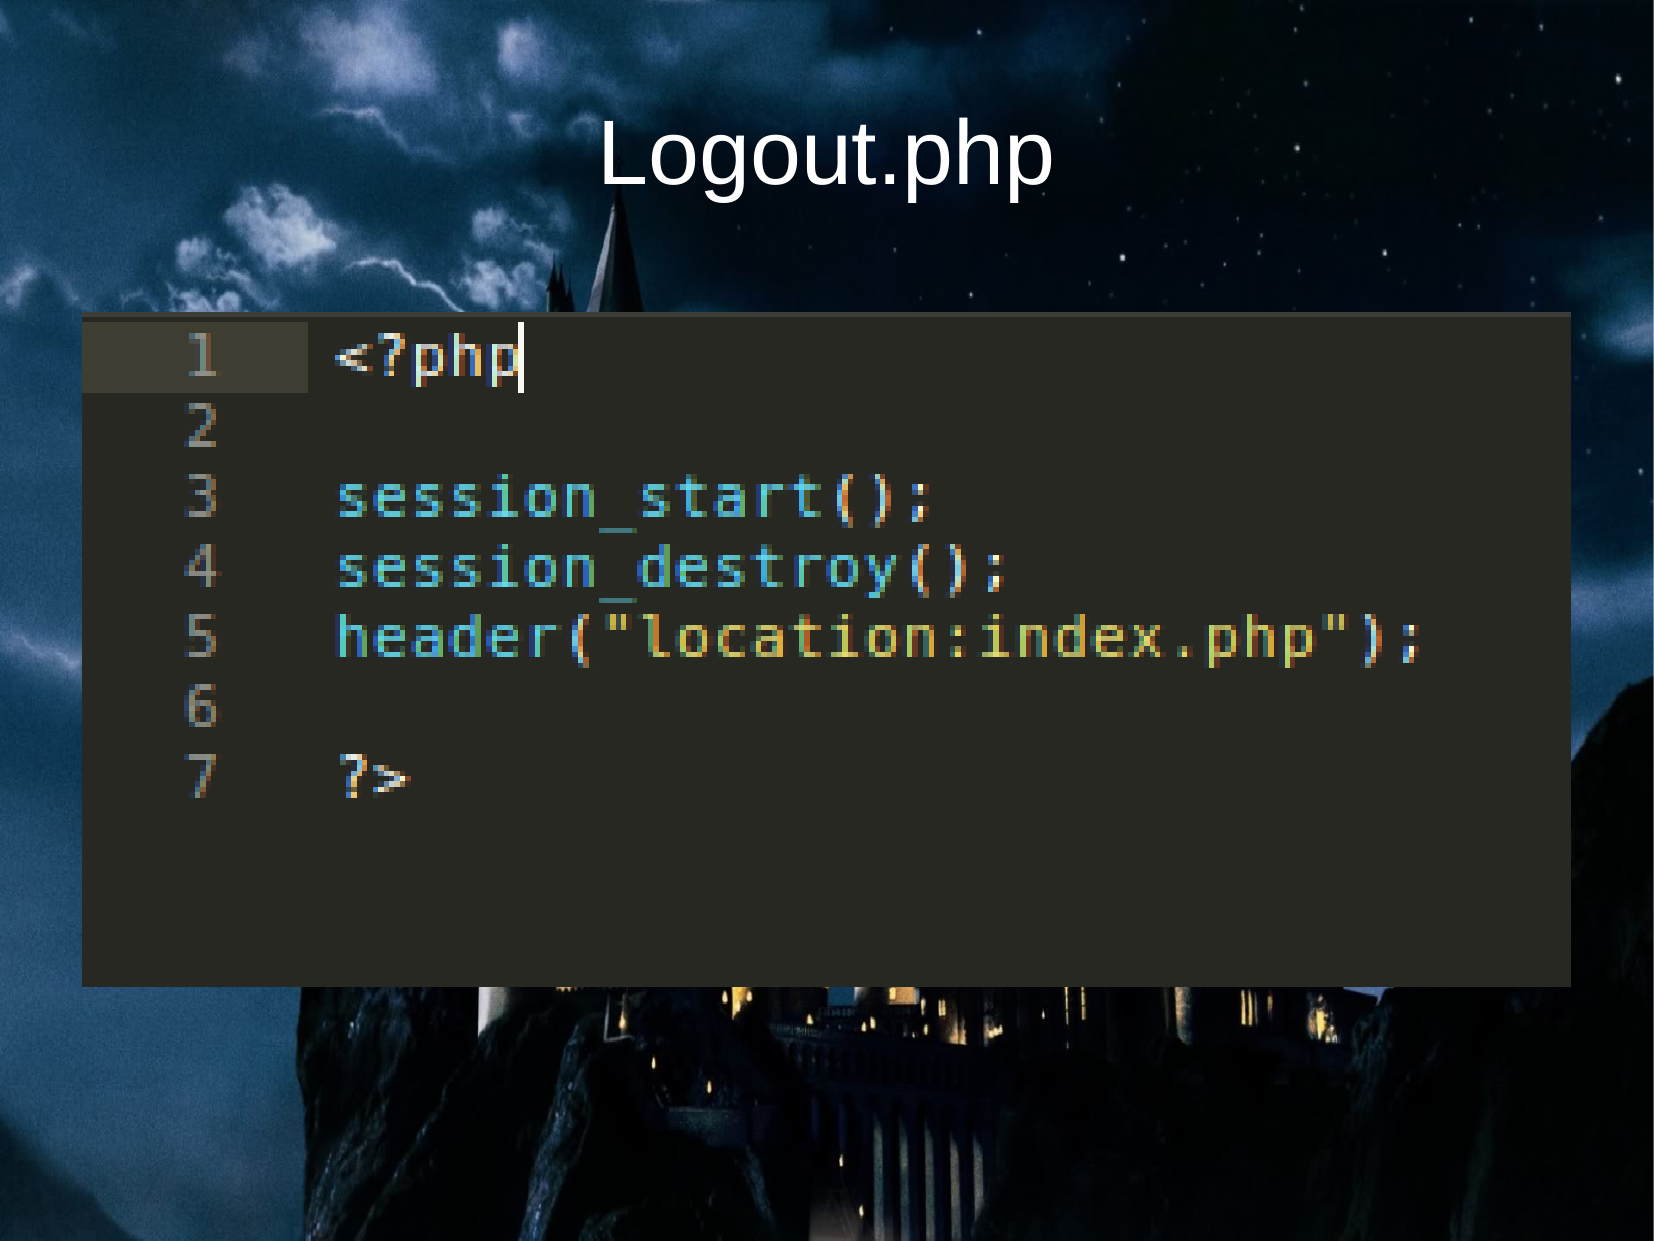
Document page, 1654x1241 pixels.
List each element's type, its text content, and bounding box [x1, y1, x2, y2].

title Logout.php [82, 49, 1571, 257]
picture [0, 0, 1654, 1241]
